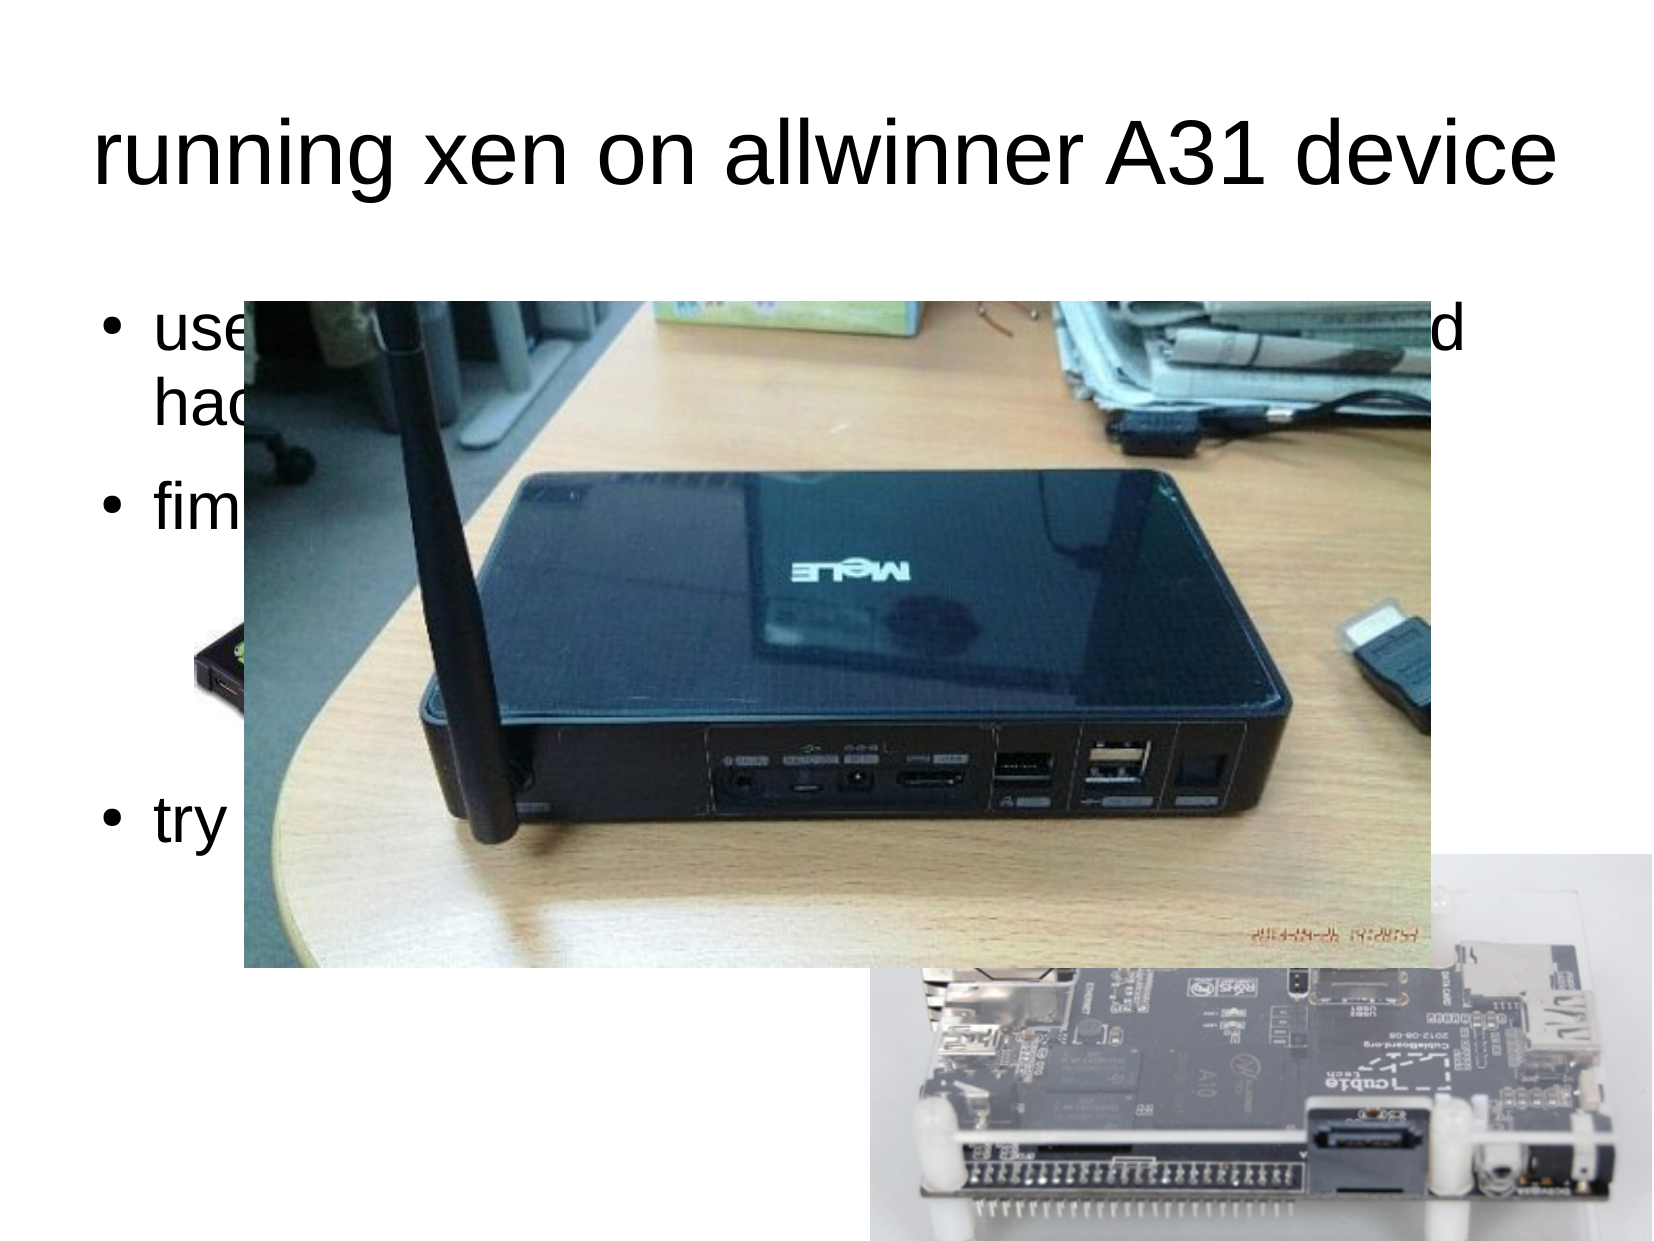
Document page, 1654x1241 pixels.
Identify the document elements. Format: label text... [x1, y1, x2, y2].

list use the same platform on hackweek VIII and hackweek IX. fimiar with boot sequence on VIII. try to packaging through kiwi on IX. [82, 290, 1538, 1010]
title running xen on allwinner A31 device [82, 49, 1571, 257]
picture [194, 301, 1652, 1241]
